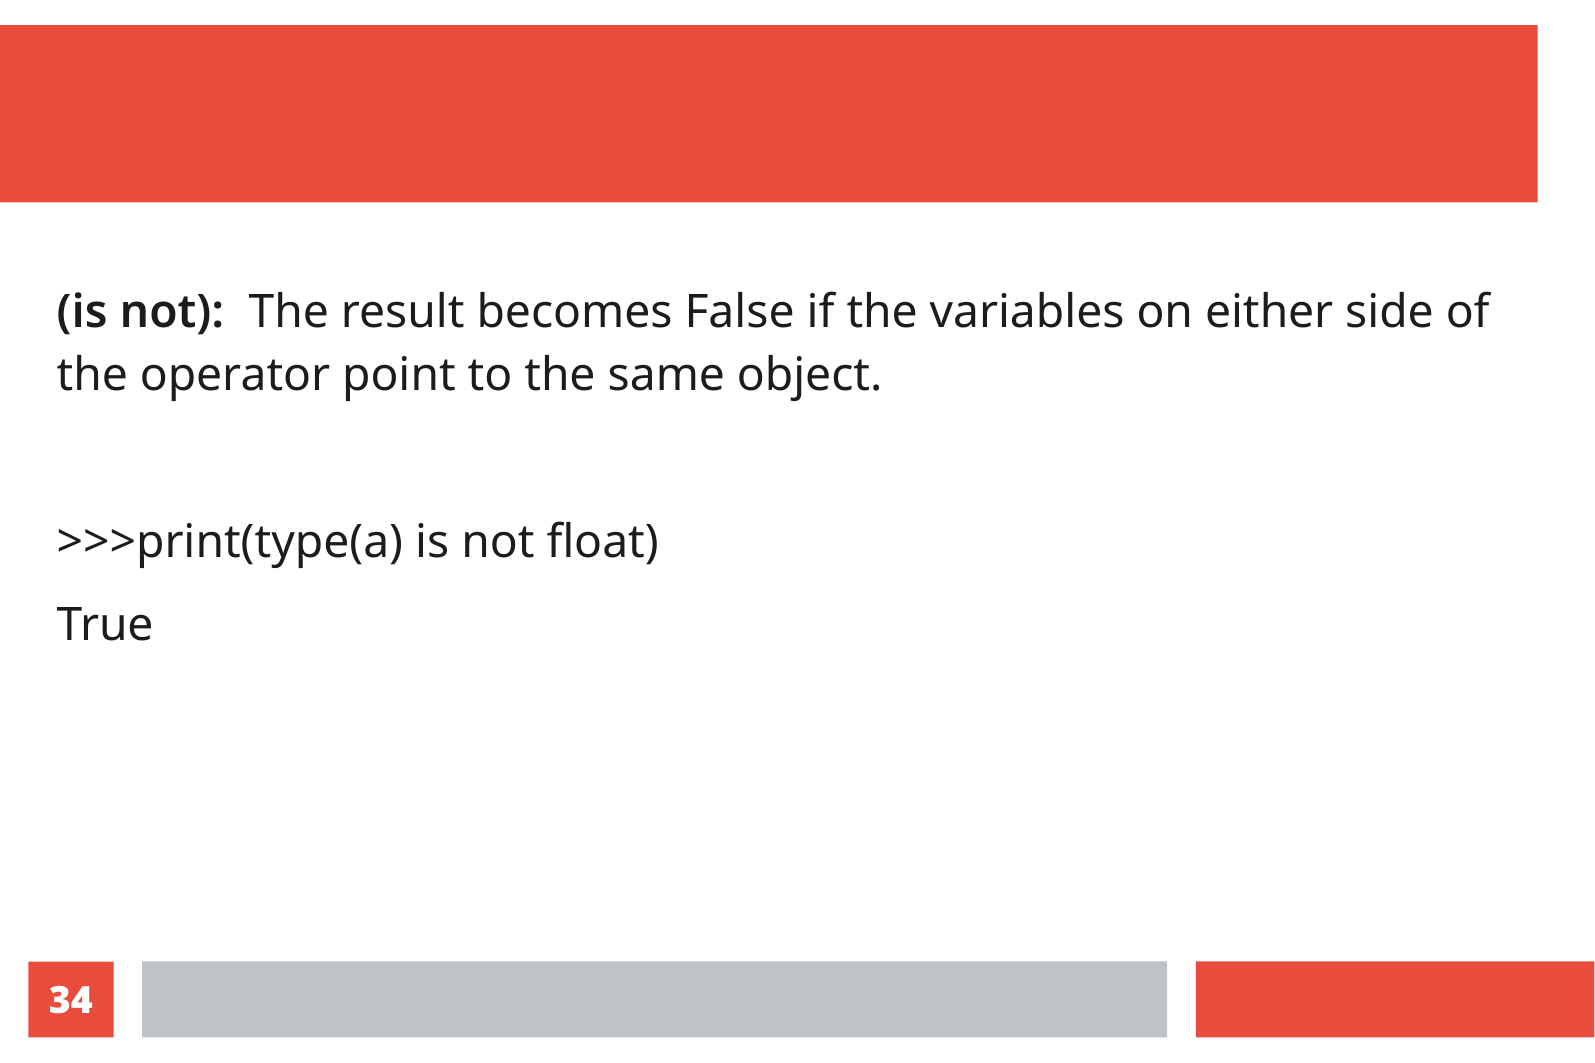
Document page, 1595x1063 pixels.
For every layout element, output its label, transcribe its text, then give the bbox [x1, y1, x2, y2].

list (is not): The result becomes False if the variables on either side of the operator point to the same object. >>>print(type(a) is not float) True [56, 278, 1509, 937]
